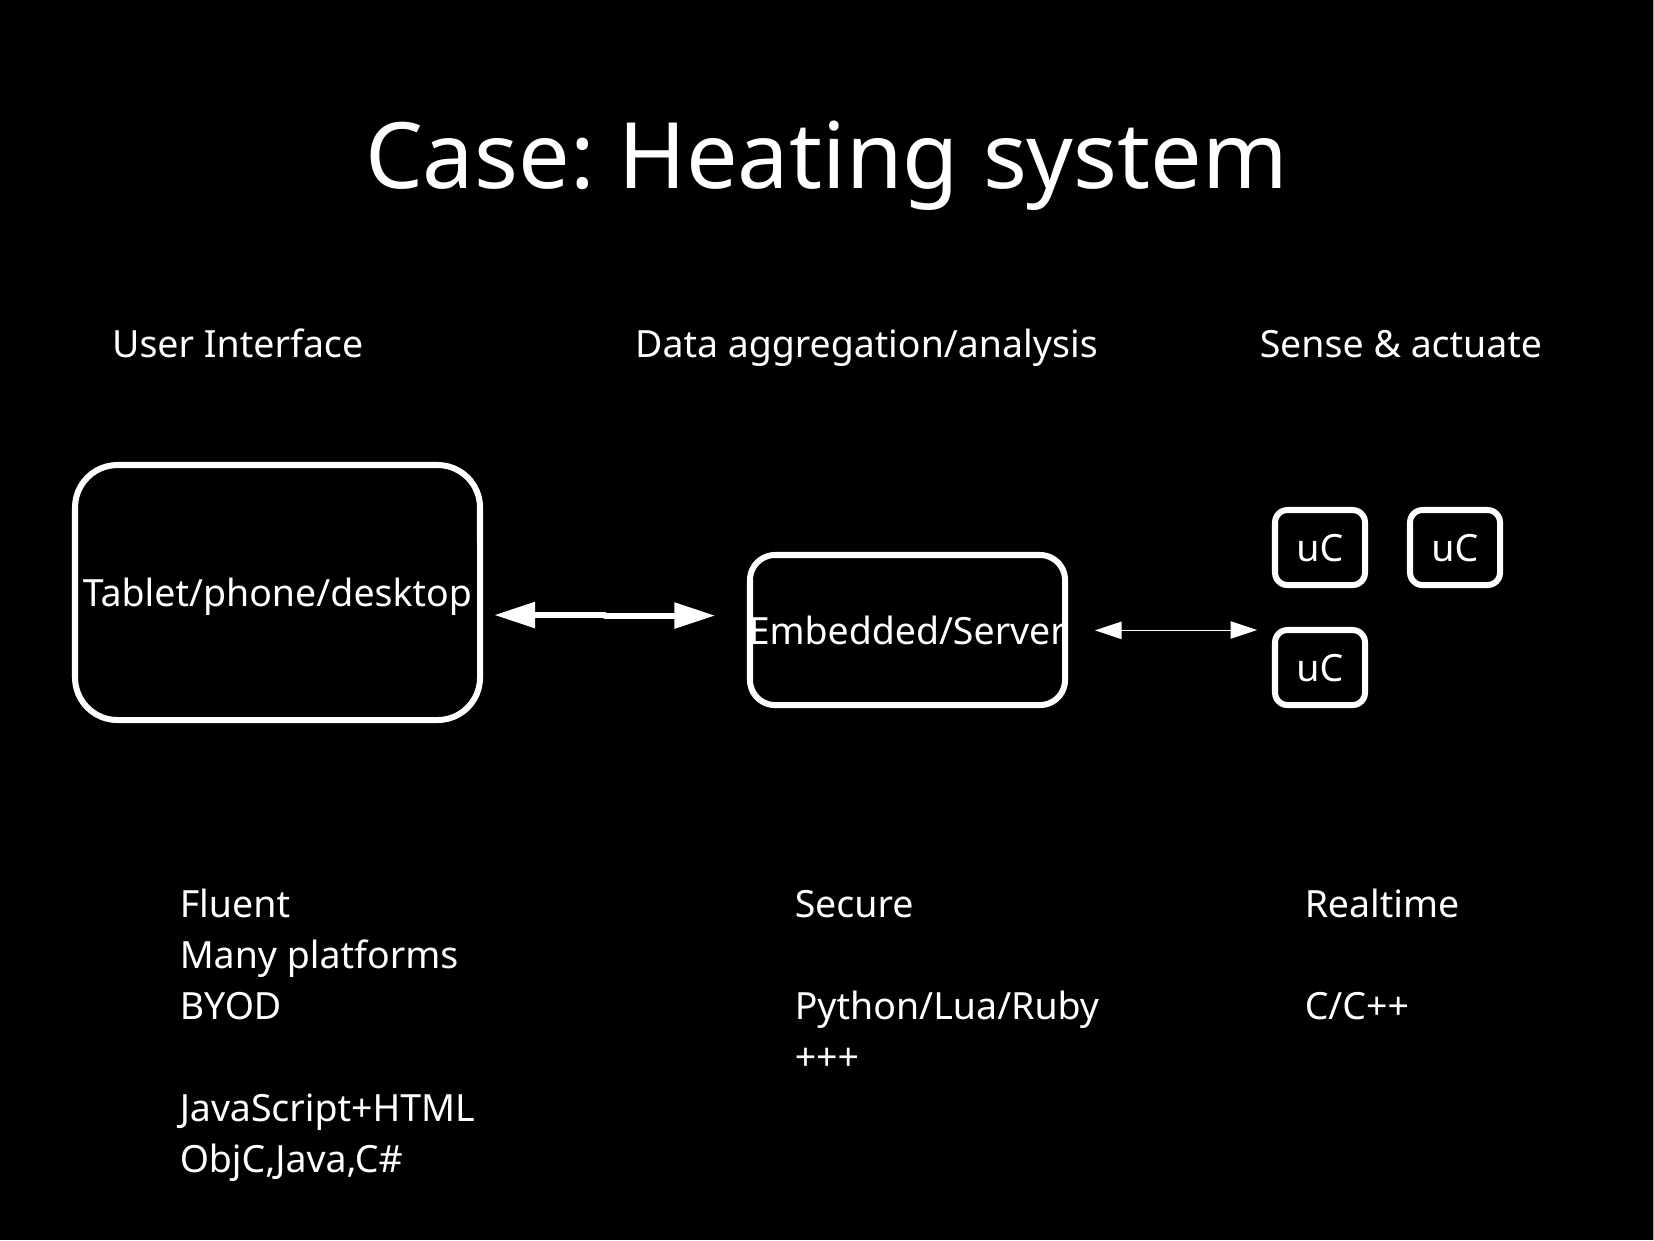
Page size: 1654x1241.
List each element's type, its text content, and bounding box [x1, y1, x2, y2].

text_box uC [1275, 510, 1366, 586]
text_box Data aggregation/analysis [620, 309, 1081, 376]
text_box Realtime C/C++ [1290, 870, 1464, 1087]
text_box Sense & actuate [1245, 309, 1545, 376]
text_box uC [1410, 510, 1501, 586]
list [82, 290, 1571, 1010]
title Case: Heating system [82, 49, 1571, 257]
text_box Secure Python/Lua/Ruby +++ [780, 870, 1096, 1087]
text_box Fluent Many platforms BYOD JavaScript+HTML ObjC,Java,C# [165, 870, 487, 1188]
text_box uC [1275, 630, 1366, 706]
text_box User Interface [97, 309, 361, 376]
text_box Embedded/Server [750, 555, 1066, 706]
text_box Tablet/phone/desktop [75, 465, 481, 721]
